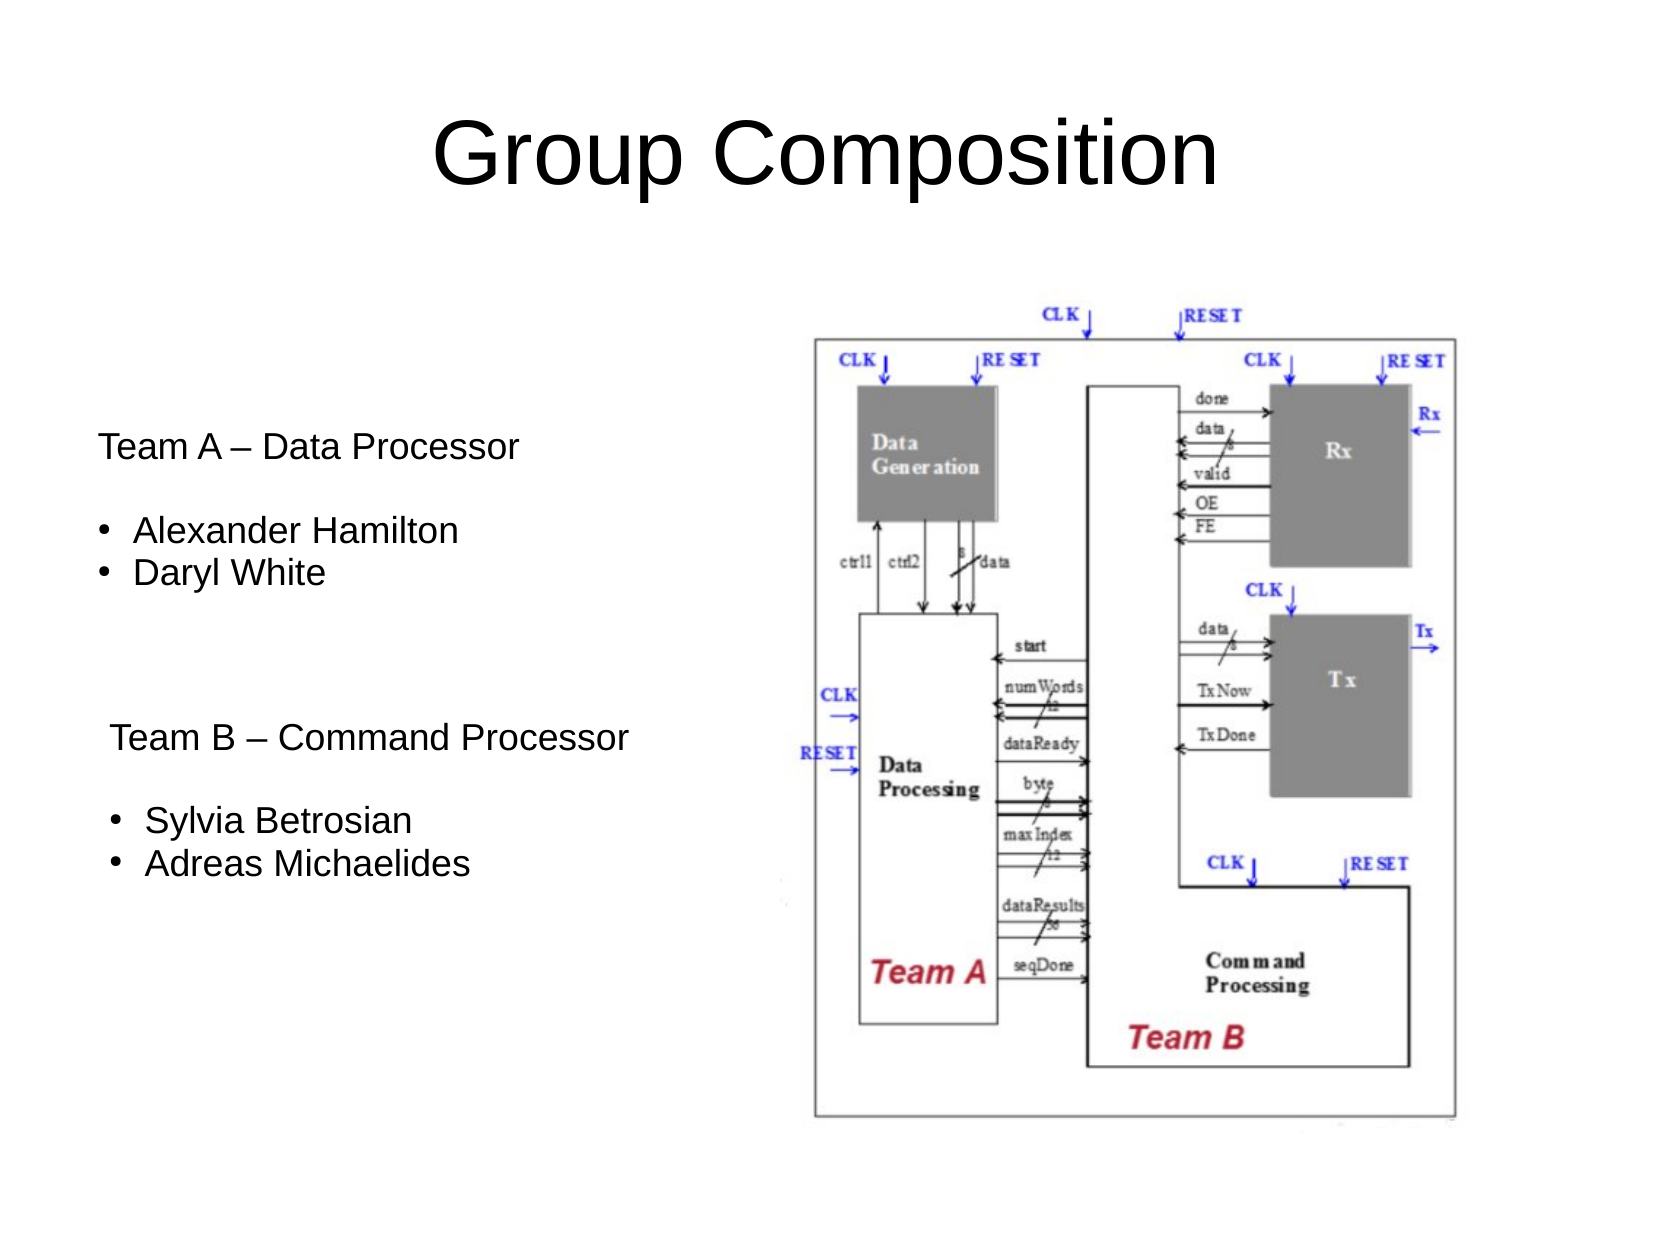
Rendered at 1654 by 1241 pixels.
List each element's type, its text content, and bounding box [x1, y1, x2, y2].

picture [780, 289, 1477, 1134]
title Group Composition [82, 49, 1571, 257]
text_box Team A – Data Processor Alexander Hamilton Daryl White [82, 418, 626, 686]
text_box Team B – Command Processor Sylvia Betrosian Adreas Michaelides [94, 708, 686, 1018]
